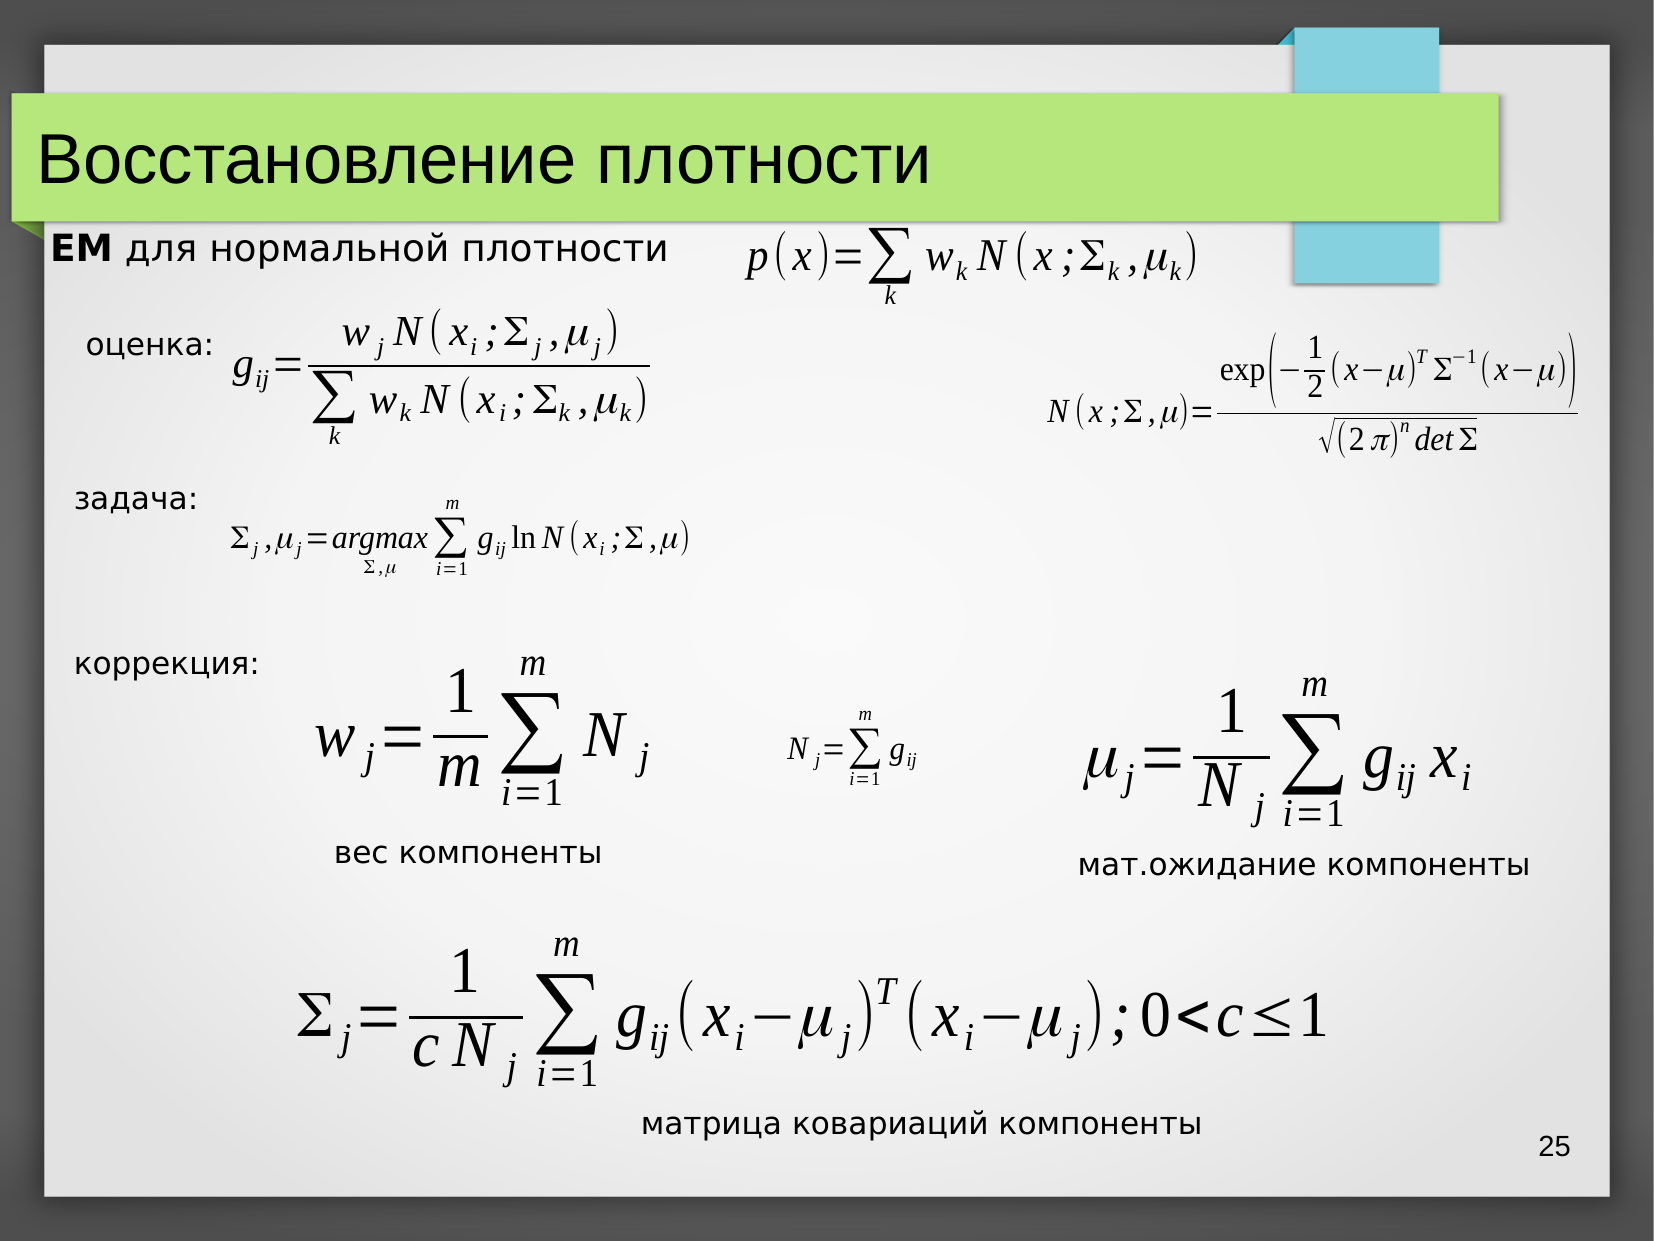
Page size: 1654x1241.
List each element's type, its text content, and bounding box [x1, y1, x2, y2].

picture [0, 0, 1654, 1241]
chart [222, 496, 697, 581]
chart [779, 706, 924, 792]
chart [1074, 670, 1478, 838]
text_box оценка: [70, 318, 237, 378]
text_box EM для нормальной плотности [35, 219, 1170, 296]
text_box матрица ковариаций компоненты [625, 1098, 1312, 1158]
chart [735, 224, 1205, 314]
text_box задача: [59, 473, 225, 532]
chart [289, 930, 1335, 1099]
text_box коррекция: [59, 637, 284, 697]
text_box вес компоненты [318, 826, 662, 886]
chart [224, 307, 659, 454]
chart [1039, 331, 1587, 461]
text_box мат.ожидание компоненты [1062, 838, 1571, 910]
title Восстановление плотности [35, 118, 1489, 200]
chart [307, 649, 657, 818]
